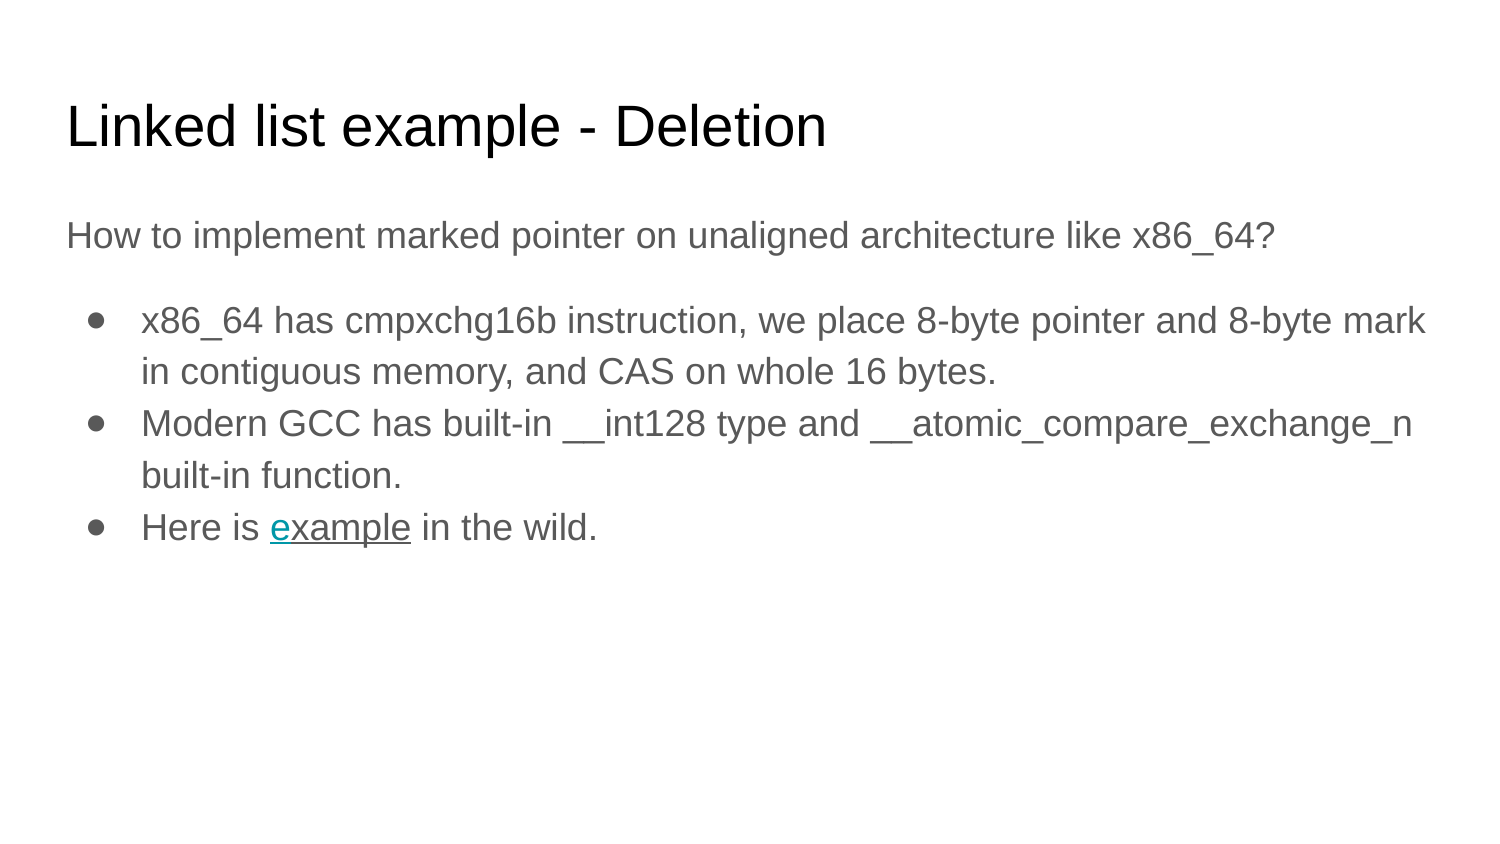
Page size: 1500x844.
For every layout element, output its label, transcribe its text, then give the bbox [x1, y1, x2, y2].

title Linked list example - Deletion [51, 72, 1449, 167]
list How to implement marked pointer on unaligned architecture like x86_64? x86_64 has cmpxchg16b instruction, we place 8-byte pointer and 8-byte mark in contiguous memory, and CAS on whole 16 bytes. Modern GCC has built-in __int128 type and __atomic_compare_exchange_n built-in function. Here is example in the wild. [51, 189, 1449, 750]
